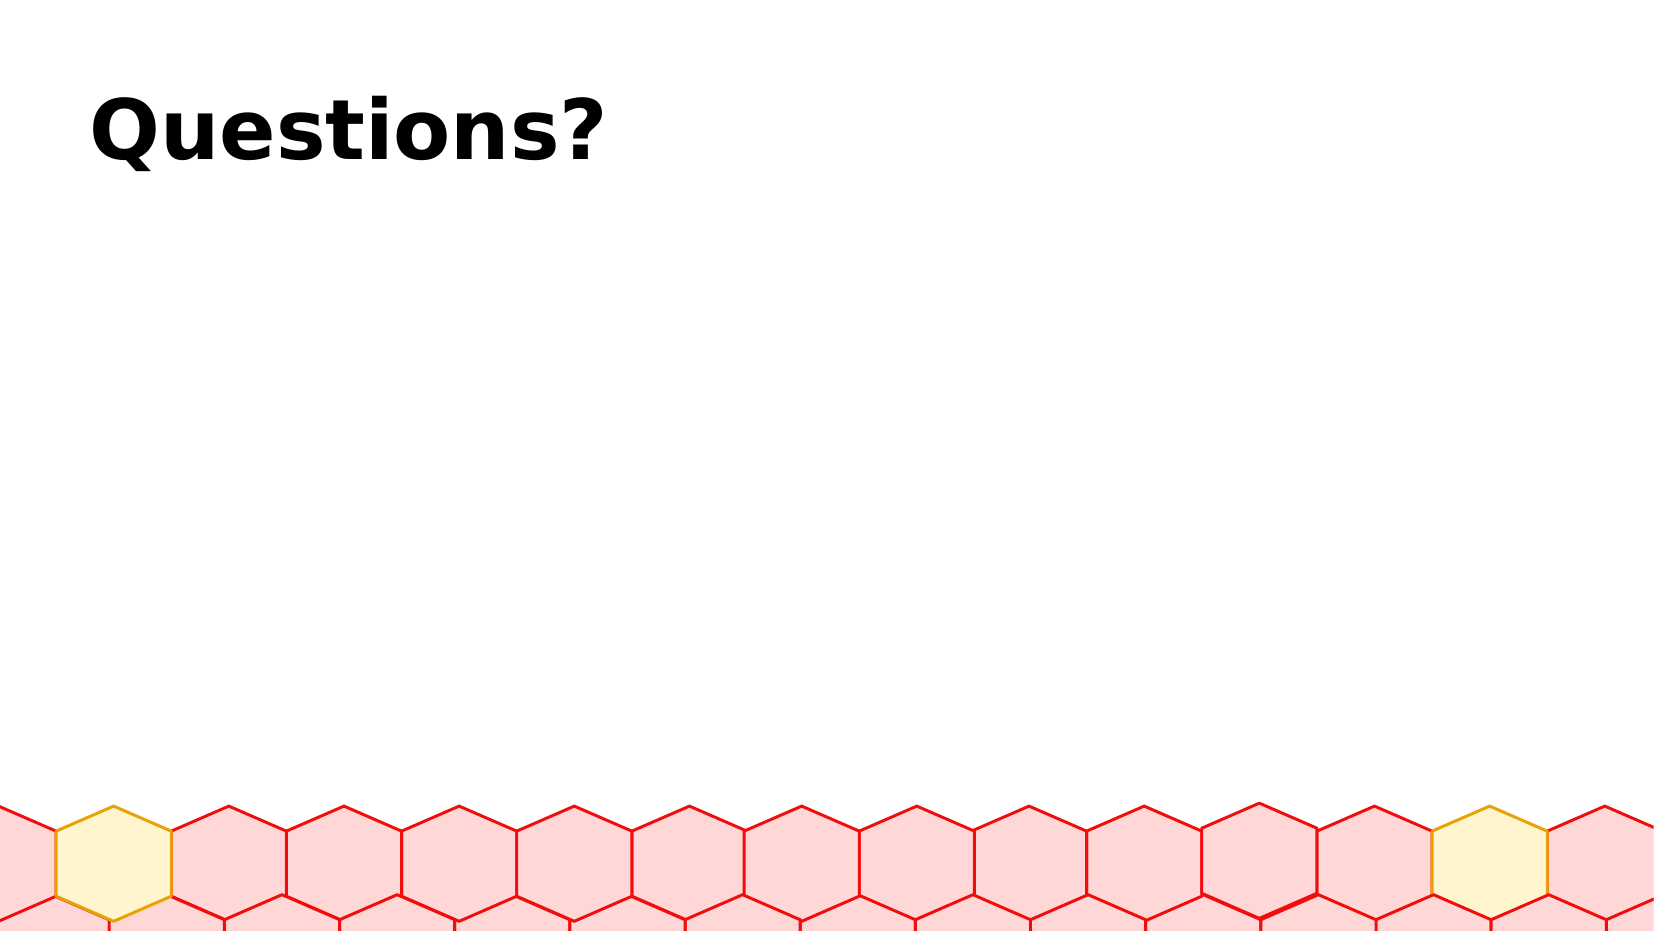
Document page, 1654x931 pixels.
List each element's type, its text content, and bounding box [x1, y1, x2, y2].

text_box Questions? [75, 75, 1126, 187]
